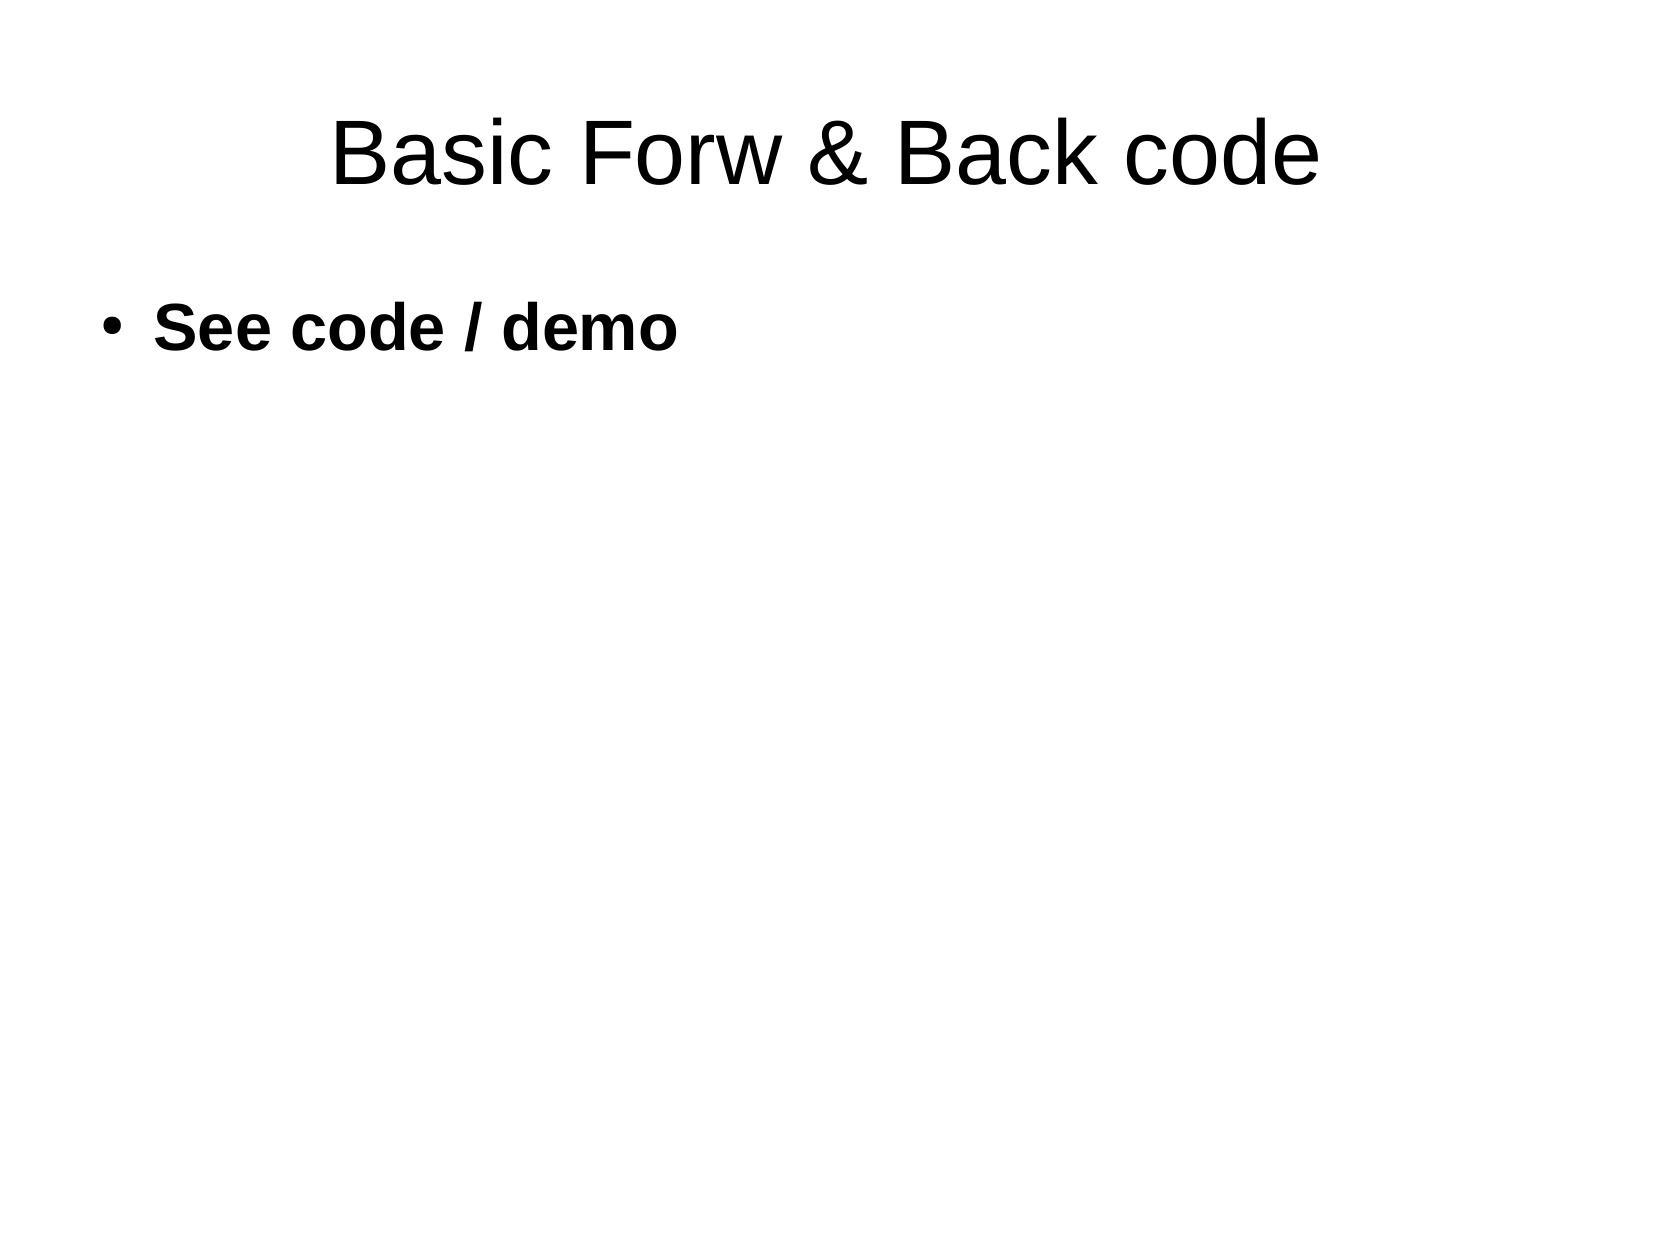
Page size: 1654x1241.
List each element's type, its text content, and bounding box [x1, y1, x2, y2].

title Basic Forw & Back code [82, 49, 1571, 257]
list See code / demo [82, 290, 1571, 1010]
